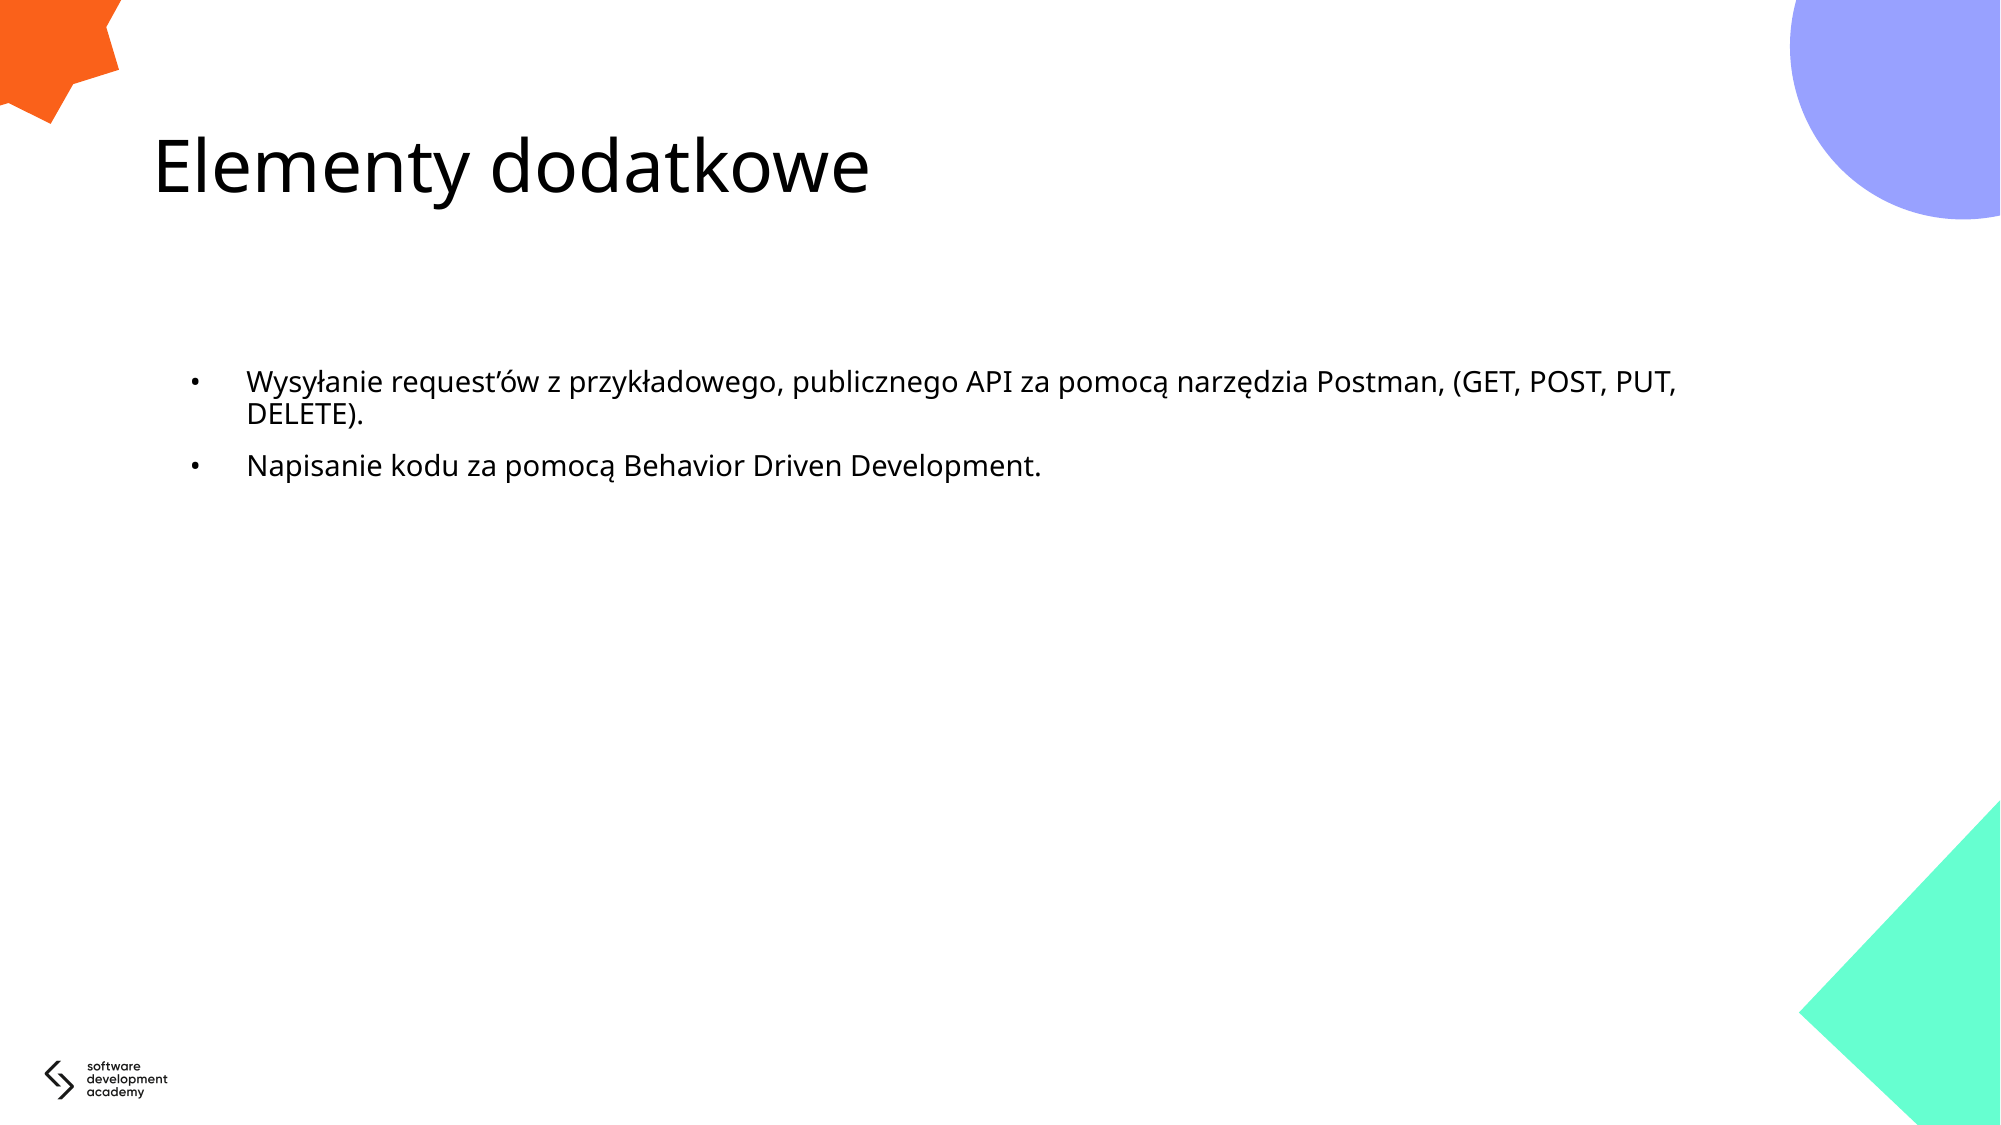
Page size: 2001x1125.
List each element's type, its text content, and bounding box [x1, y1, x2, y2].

list Wysyłanie request’ów z przykładowego, publicznego API za pomocą narzędzia Postman, (GET, POST, PUT, DELETE). Napisanie kodu za pomocą Behavior Driven Development. [137, 299, 1771, 1014]
picture [19, 1035, 193, 1125]
title Elementy dodatkowe [137, 59, 1771, 278]
